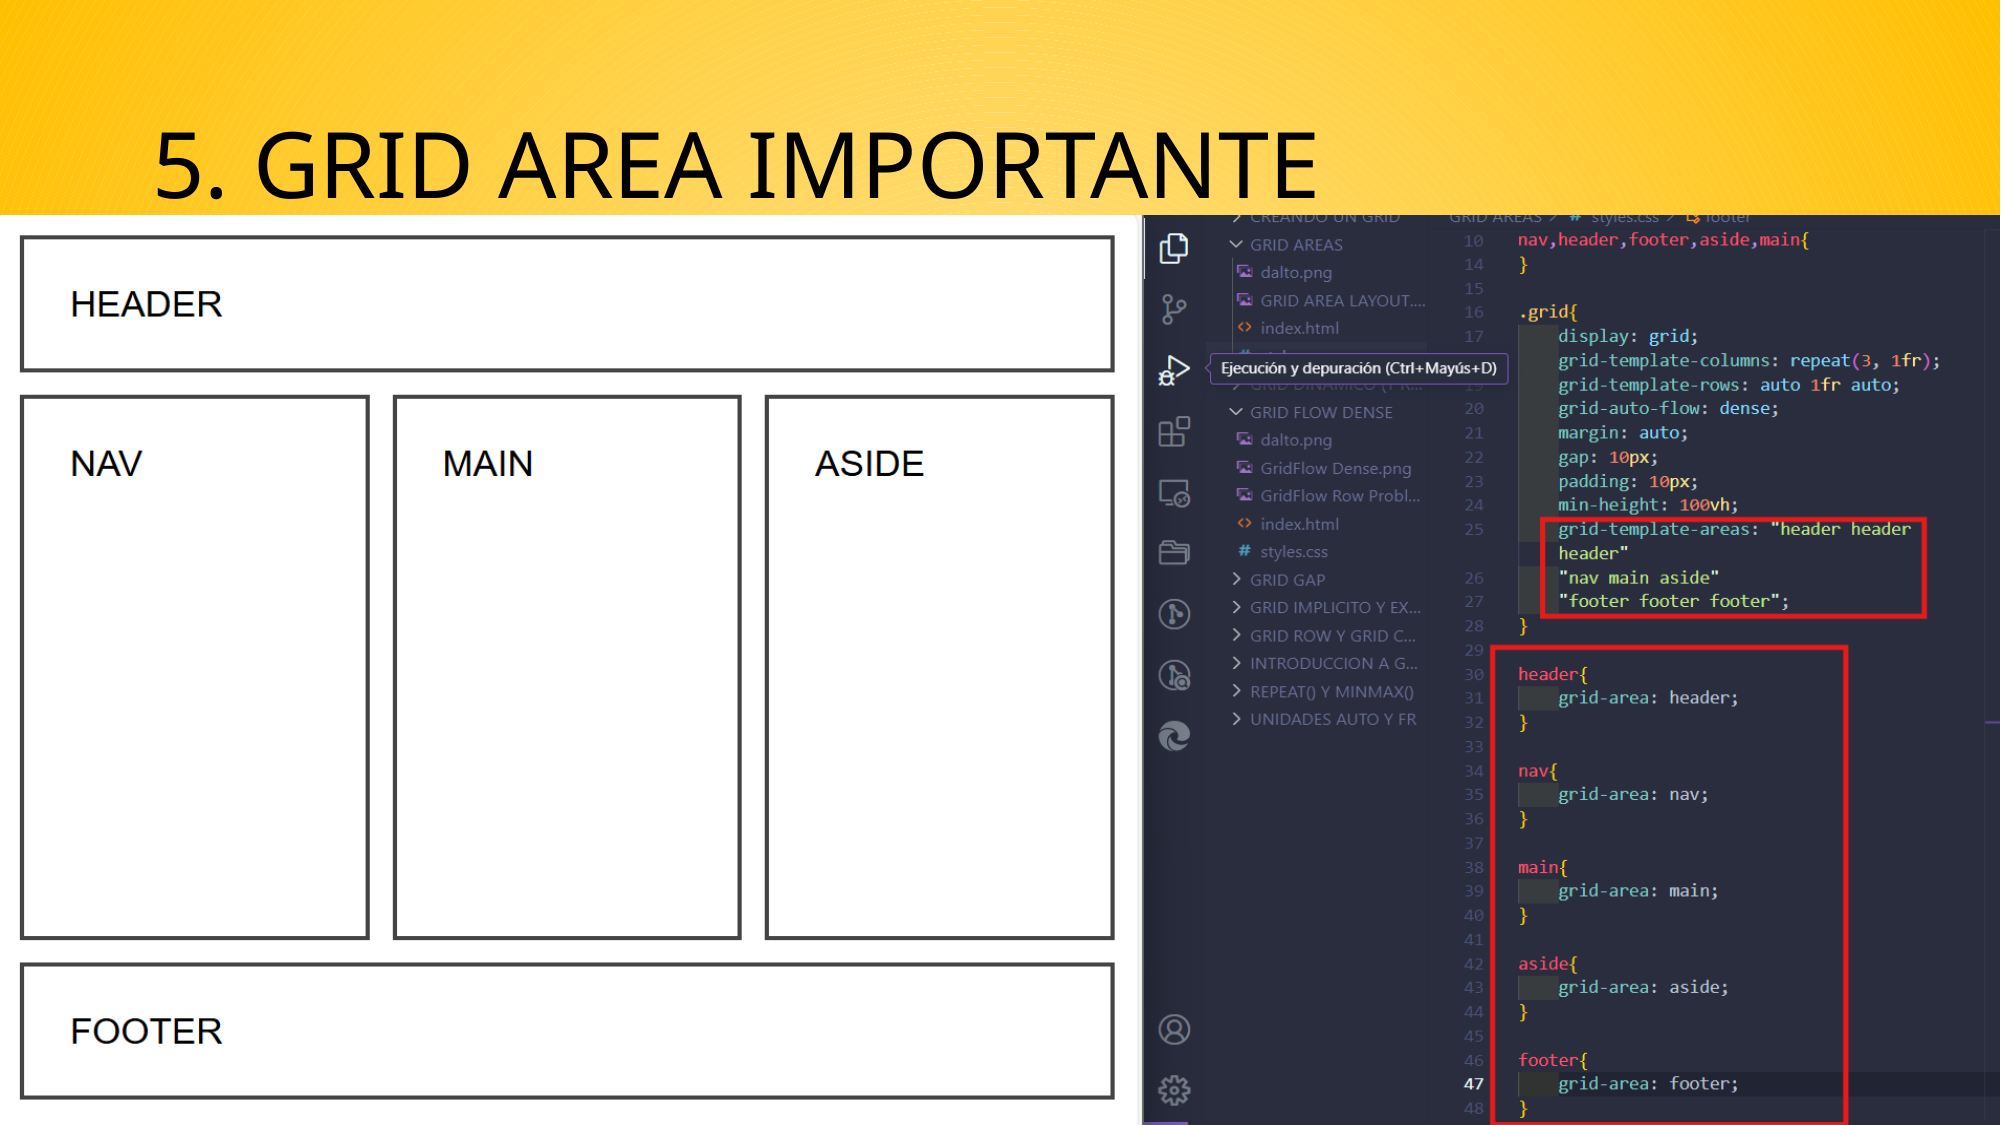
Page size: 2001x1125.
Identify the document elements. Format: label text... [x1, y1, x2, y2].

title 5. GRID AREA IMPORTANTE [137, 59, 1863, 215]
picture [0, 216, 2000, 1125]
